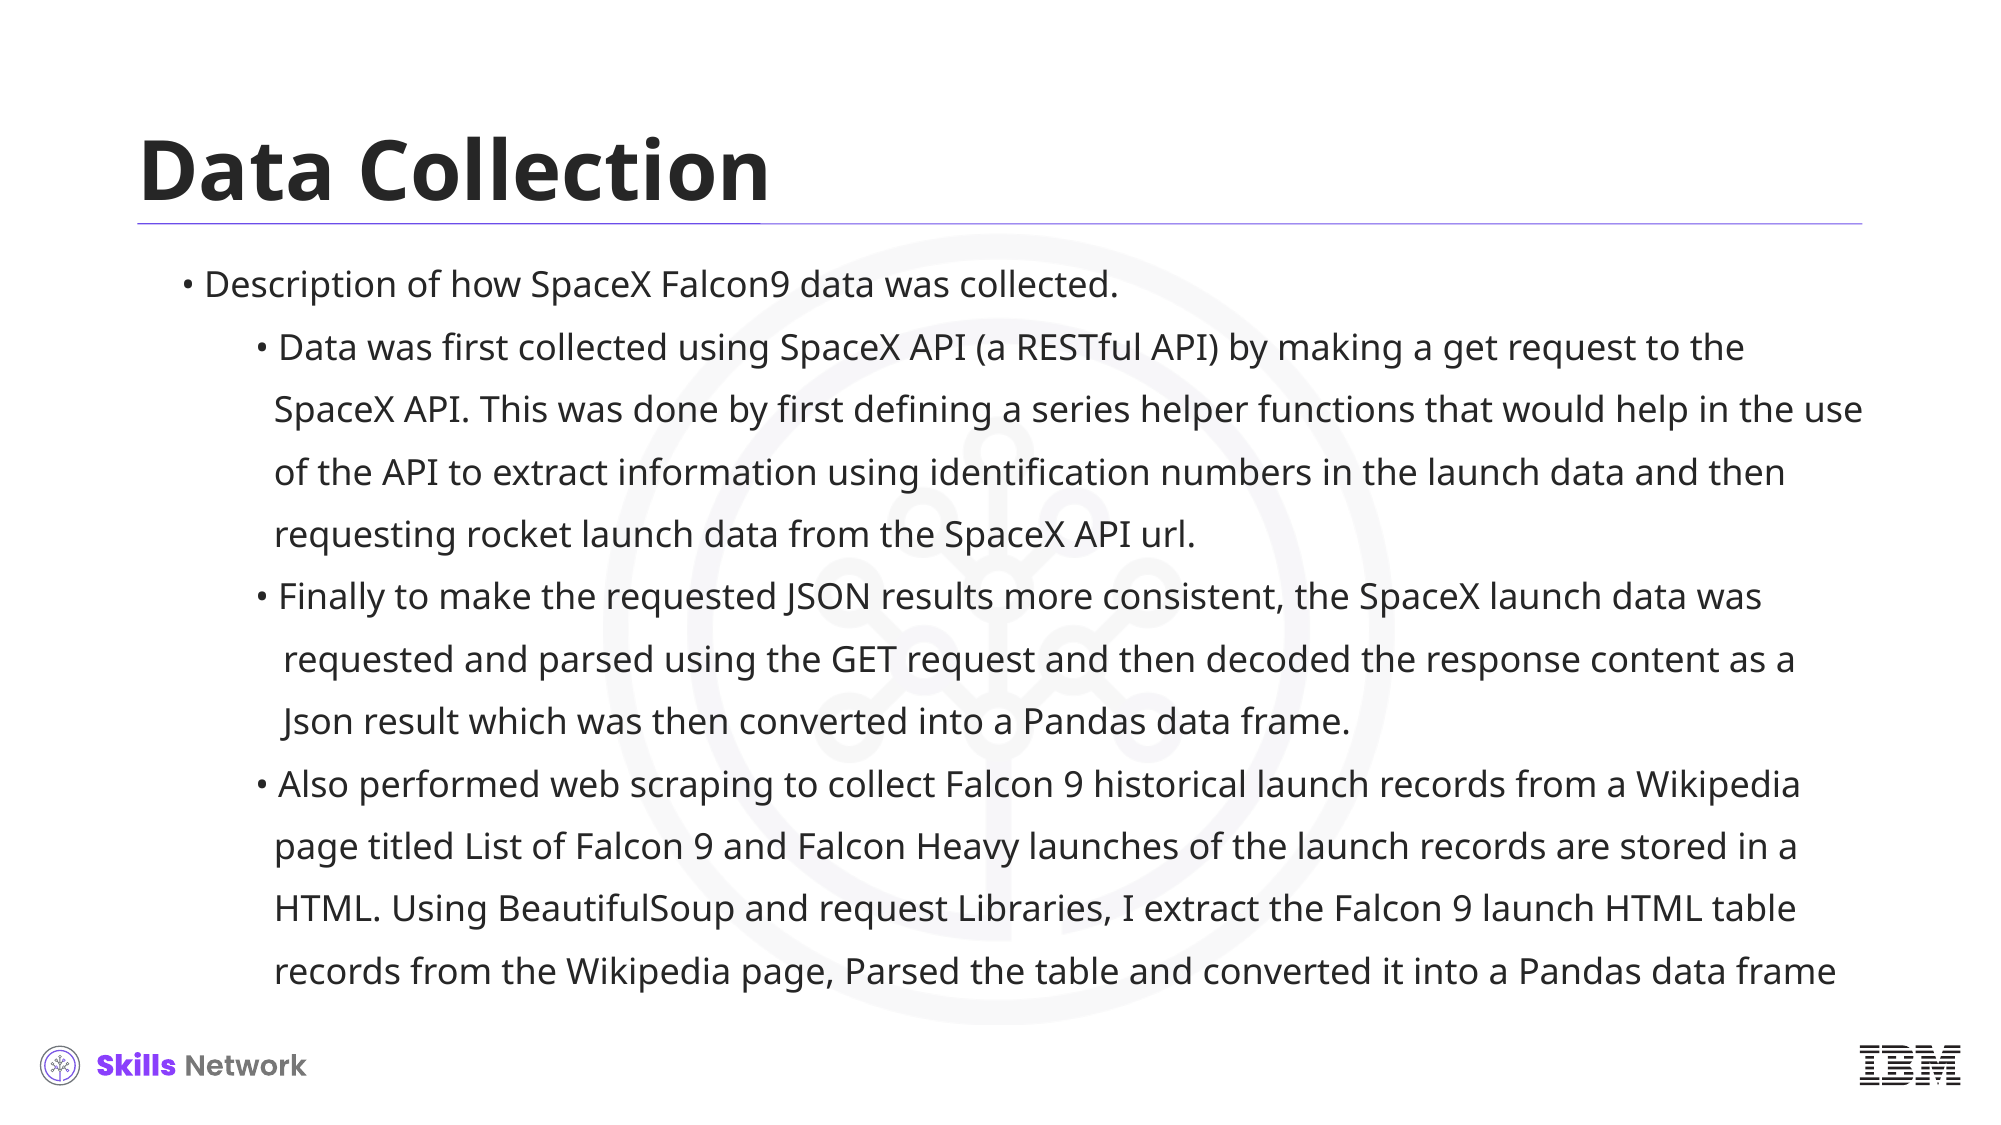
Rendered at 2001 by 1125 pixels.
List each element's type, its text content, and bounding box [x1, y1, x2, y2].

title Data Collection [137, 59, 1863, 262]
list • Description of how SpaceX Falcon9 data was collected. • Data was first collected using SpaceX API (a RESTful API) by making a get request to the SpaceX API. This was done by first defining a series helper functions that would help in the use of the API to extract information using identification numbers in the launch data and then requesting rocket launch data from the SpaceX API url. • Finally to make the requested JSON results more consistent, the SpaceX launch data was requested and parsed using the GET request and then decoded the response content as a Json result which was then converted into a Pandas data frame. • Also performed web scraping to collect Falcon 9 historical launch records from a Wikipedia page titled List of Falcon 9 and Falcon Heavy launches of the launch records are stored in a HTML. Using BeautifulSoup and request Libraries, I extract the Falcon 9 launch HTML table records from the Wikipedia page, Parsed the table and converted it into a Pandas data frame [137, 262, 1876, 1013]
